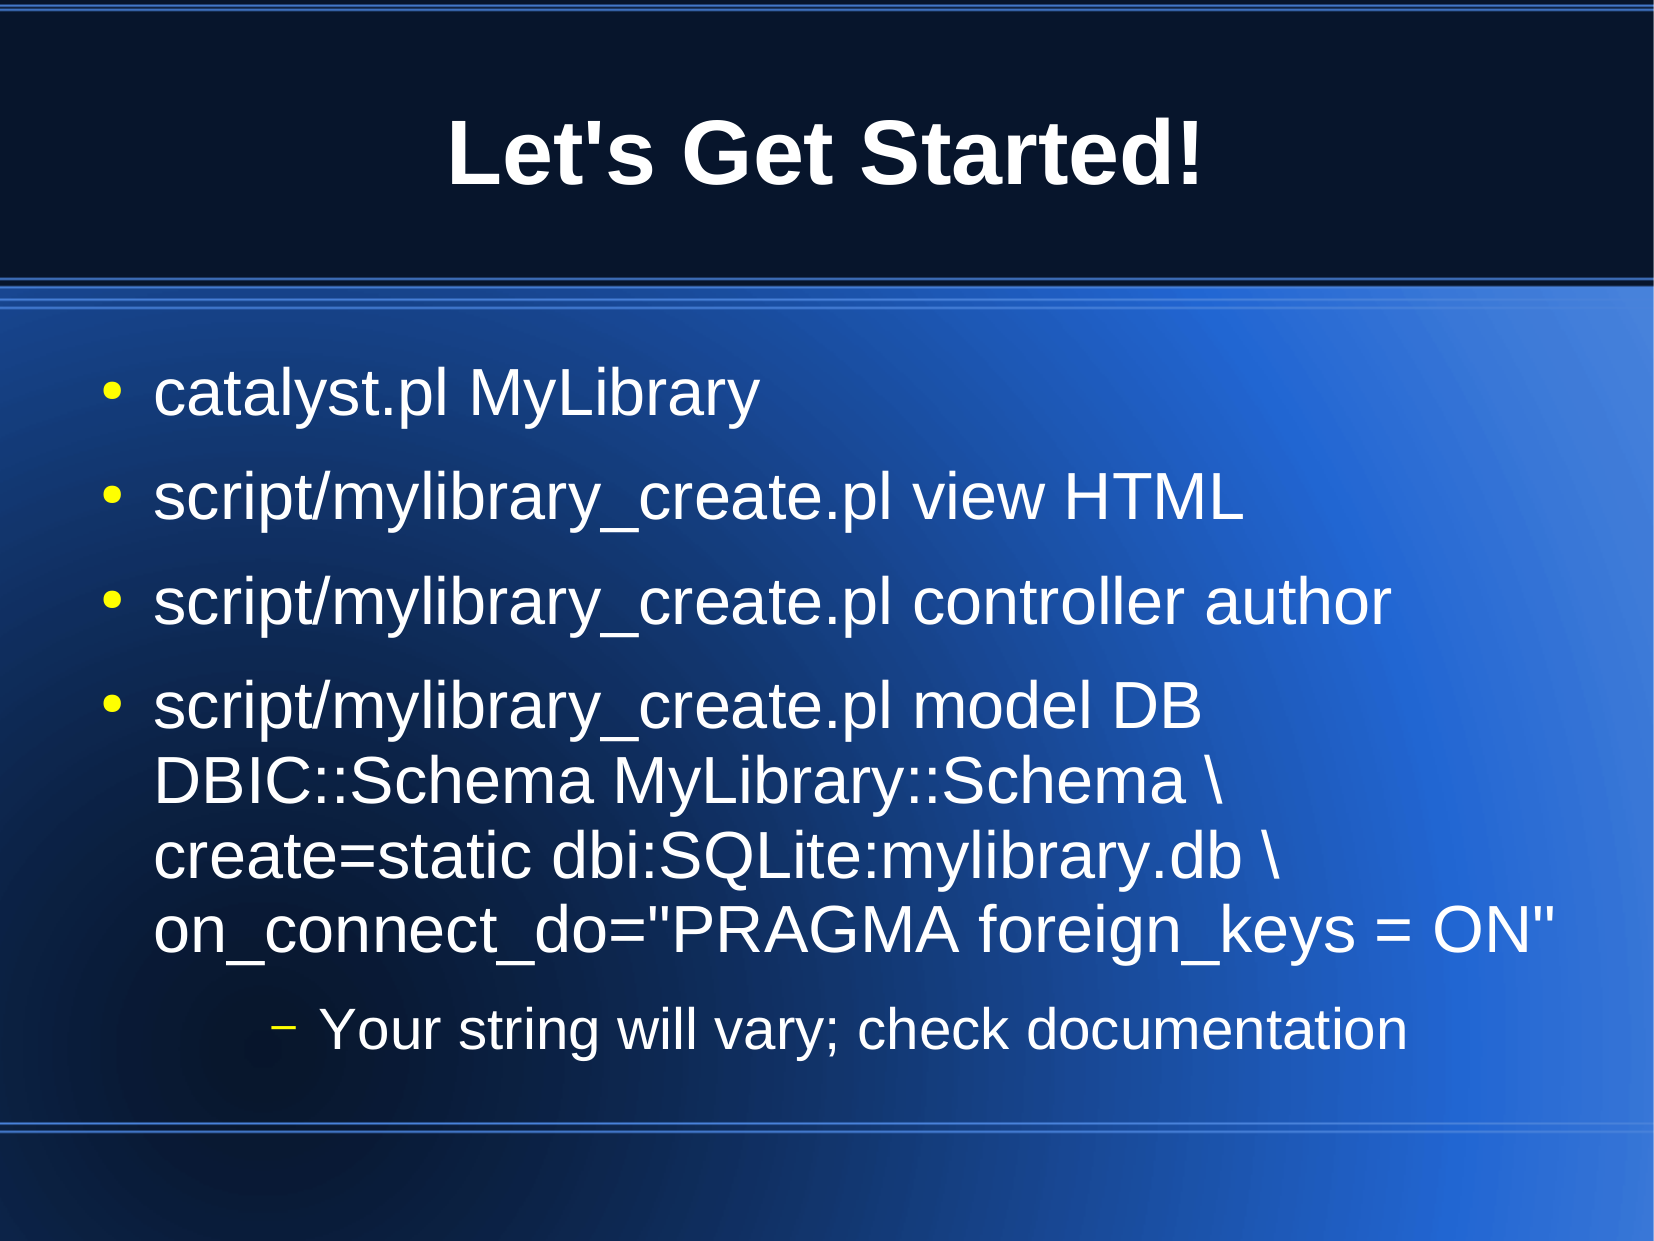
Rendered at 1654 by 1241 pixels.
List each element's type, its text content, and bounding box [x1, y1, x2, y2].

picture [0, 0, 1654, 1241]
list catalyst.pl MyLibrary script/mylibrary_create.pl view HTML script/mylibrary_create.pl controller author script/mylibrary_create.pl model DB DBIC::Schema MyLibrary::Schema \ create=static dbi:SQLite:mylibrary.db \ on_connect_do="PRAGMA foreign_keys = ON" Your string will vary; check documentation [82, 355, 1571, 1160]
title Let's Get Started! [82, 49, 1571, 257]
